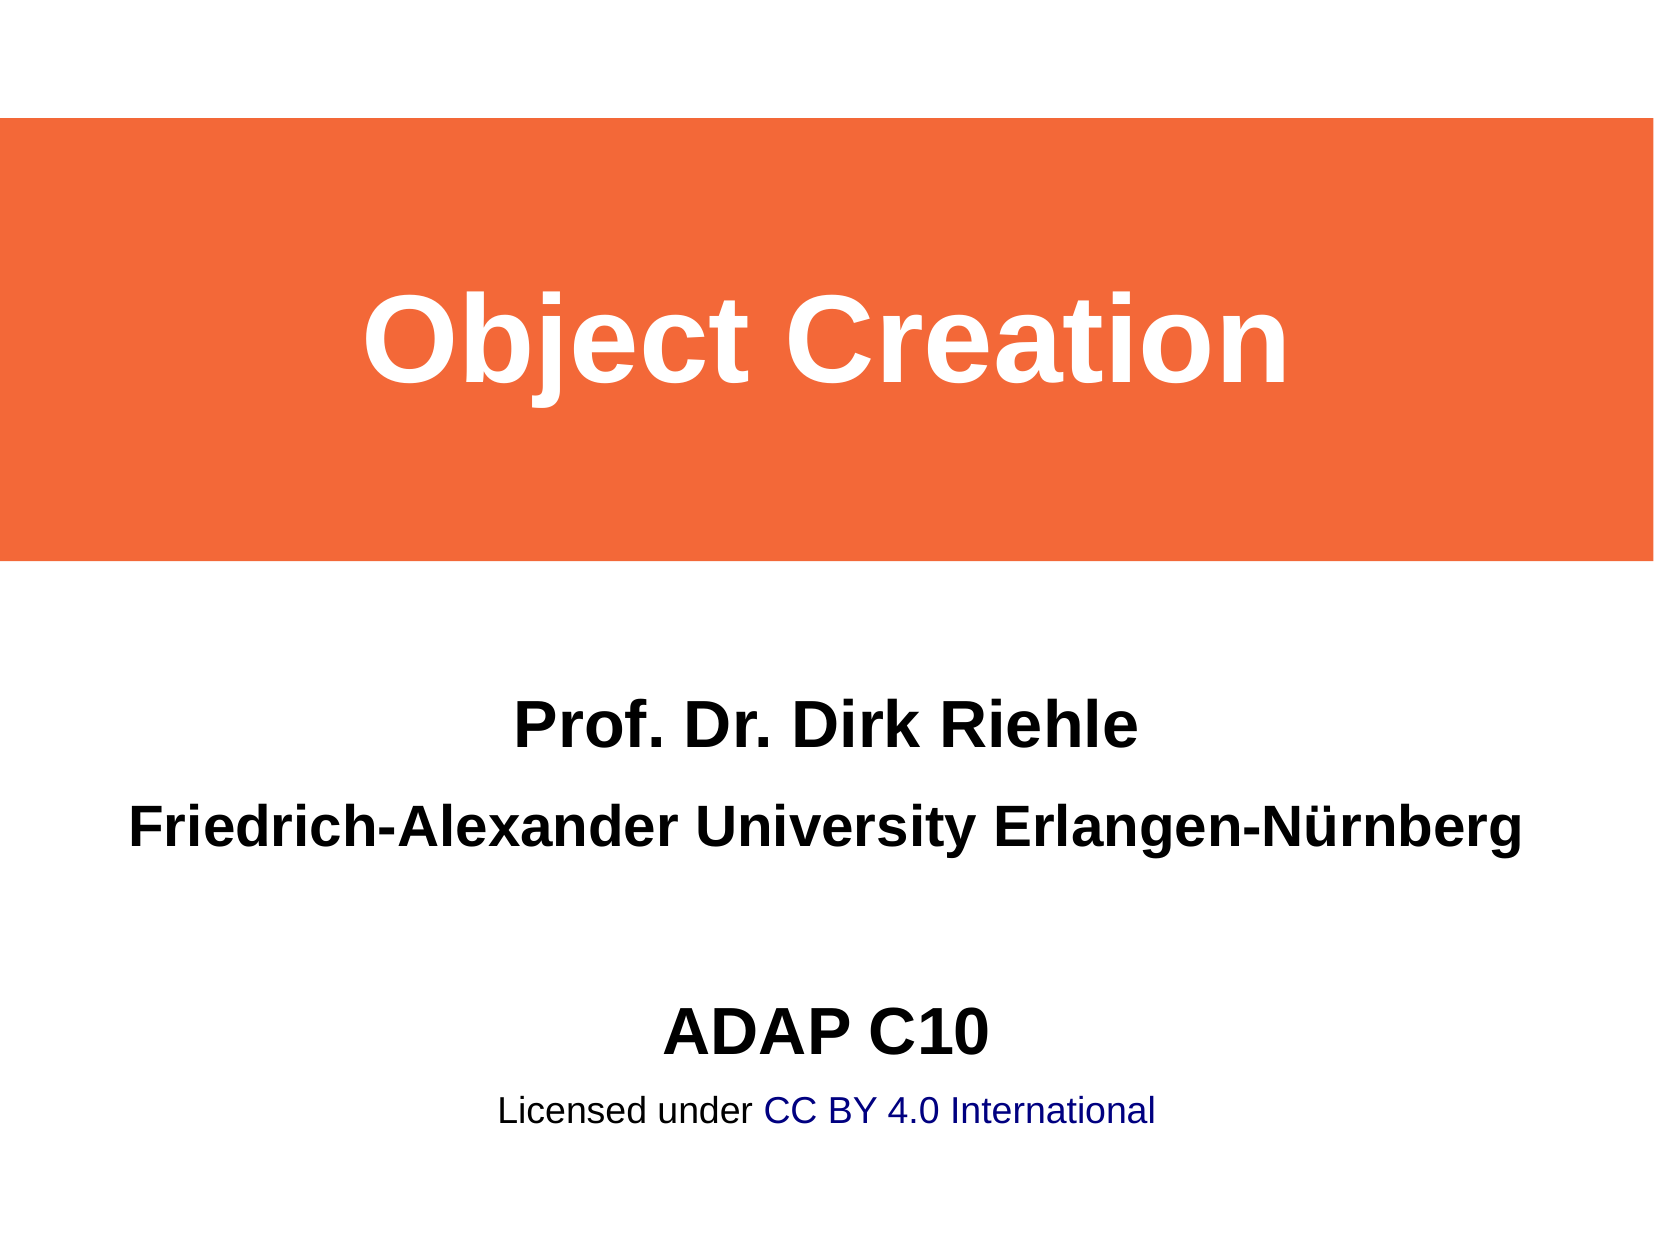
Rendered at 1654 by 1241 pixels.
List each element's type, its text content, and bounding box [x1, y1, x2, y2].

subtitle Prof. Dr. Dirk Riehle Friedrich-Alexander University Erlangen-Nürnberg ADAP C10 Licensed under CC BY 4.0 International [29, 590, 1625, 1182]
title Object Creation [0, 118, 1654, 562]
